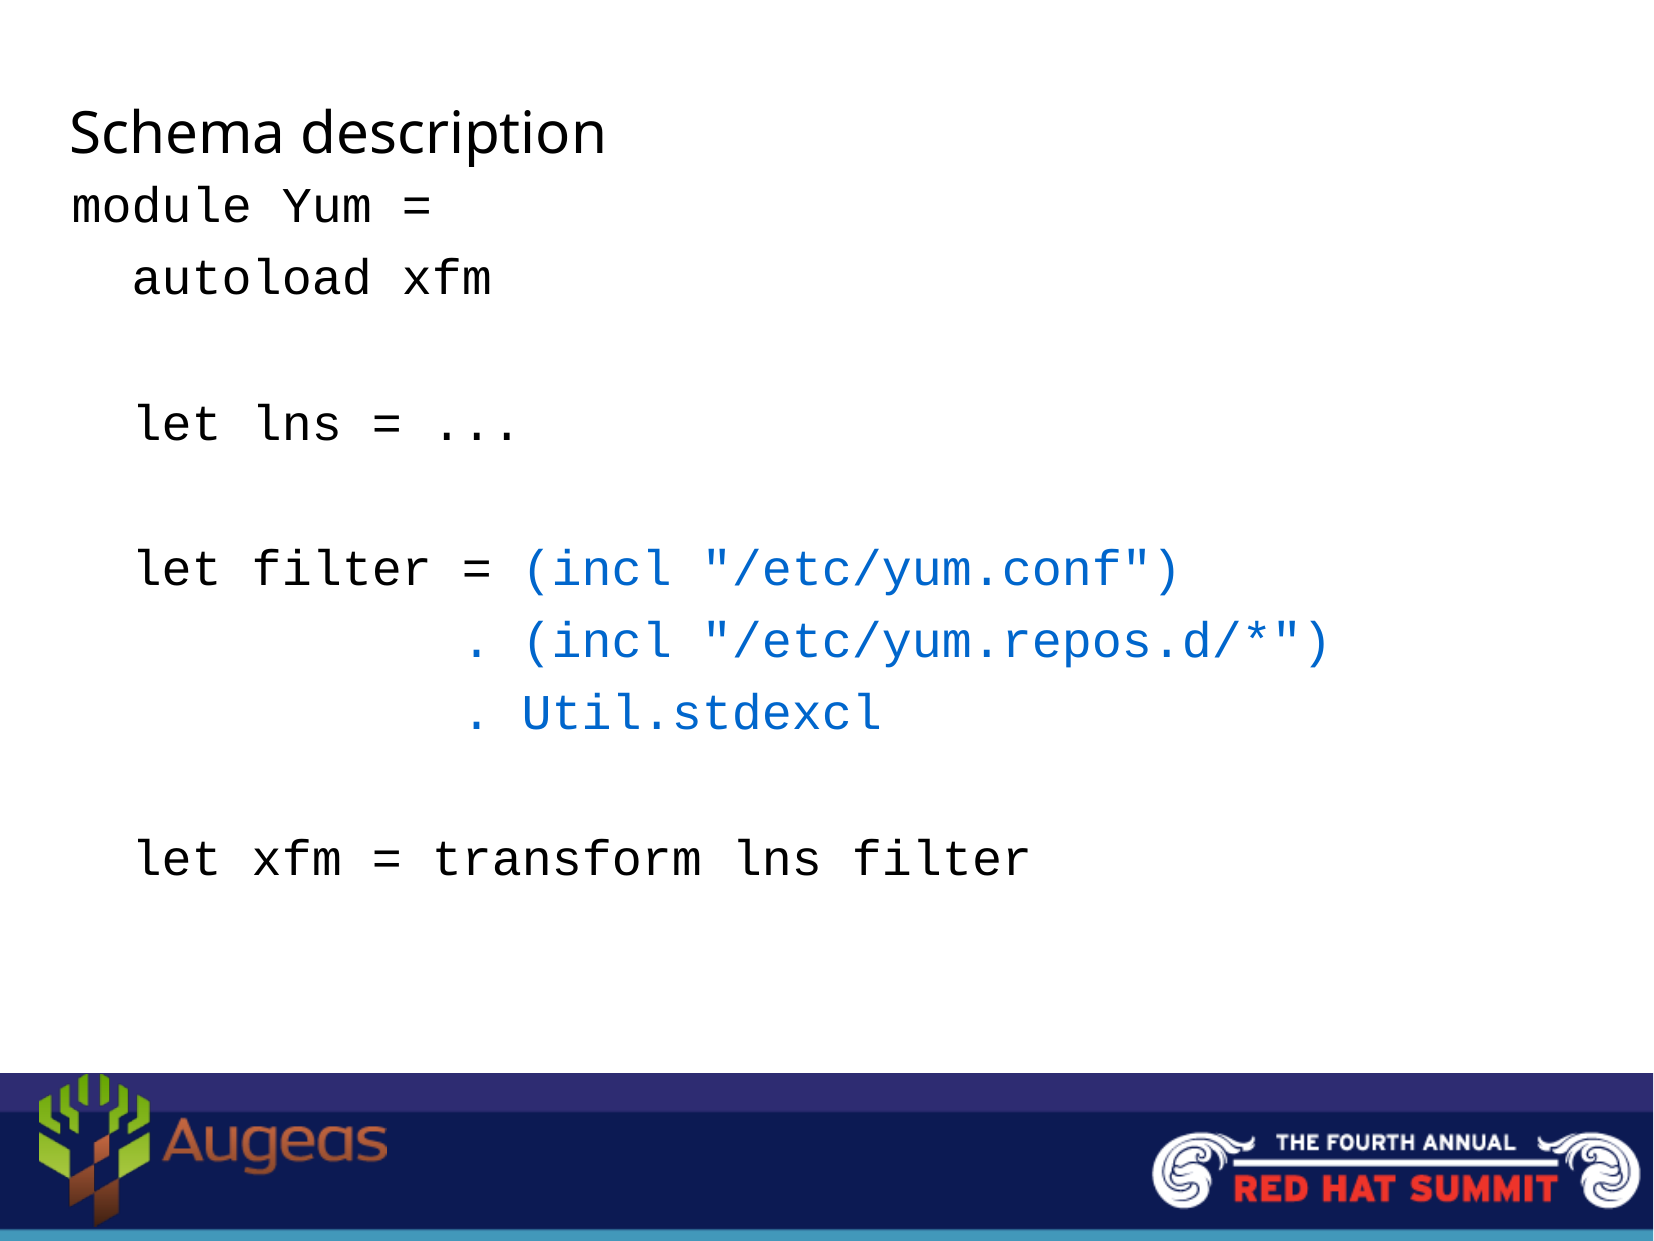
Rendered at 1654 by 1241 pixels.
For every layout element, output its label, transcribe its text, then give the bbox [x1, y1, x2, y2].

list module Yum = autoload xfm let lns = ... let filter = (incl "/etc/yum.conf") . (incl "/etc/yum.repos.d/*") . Util.stdexcl let xfm = transform lns filter [71, 180, 1495, 1089]
picture [0, 1073, 1654, 1241]
title Schema description [69, 71, 1501, 190]
